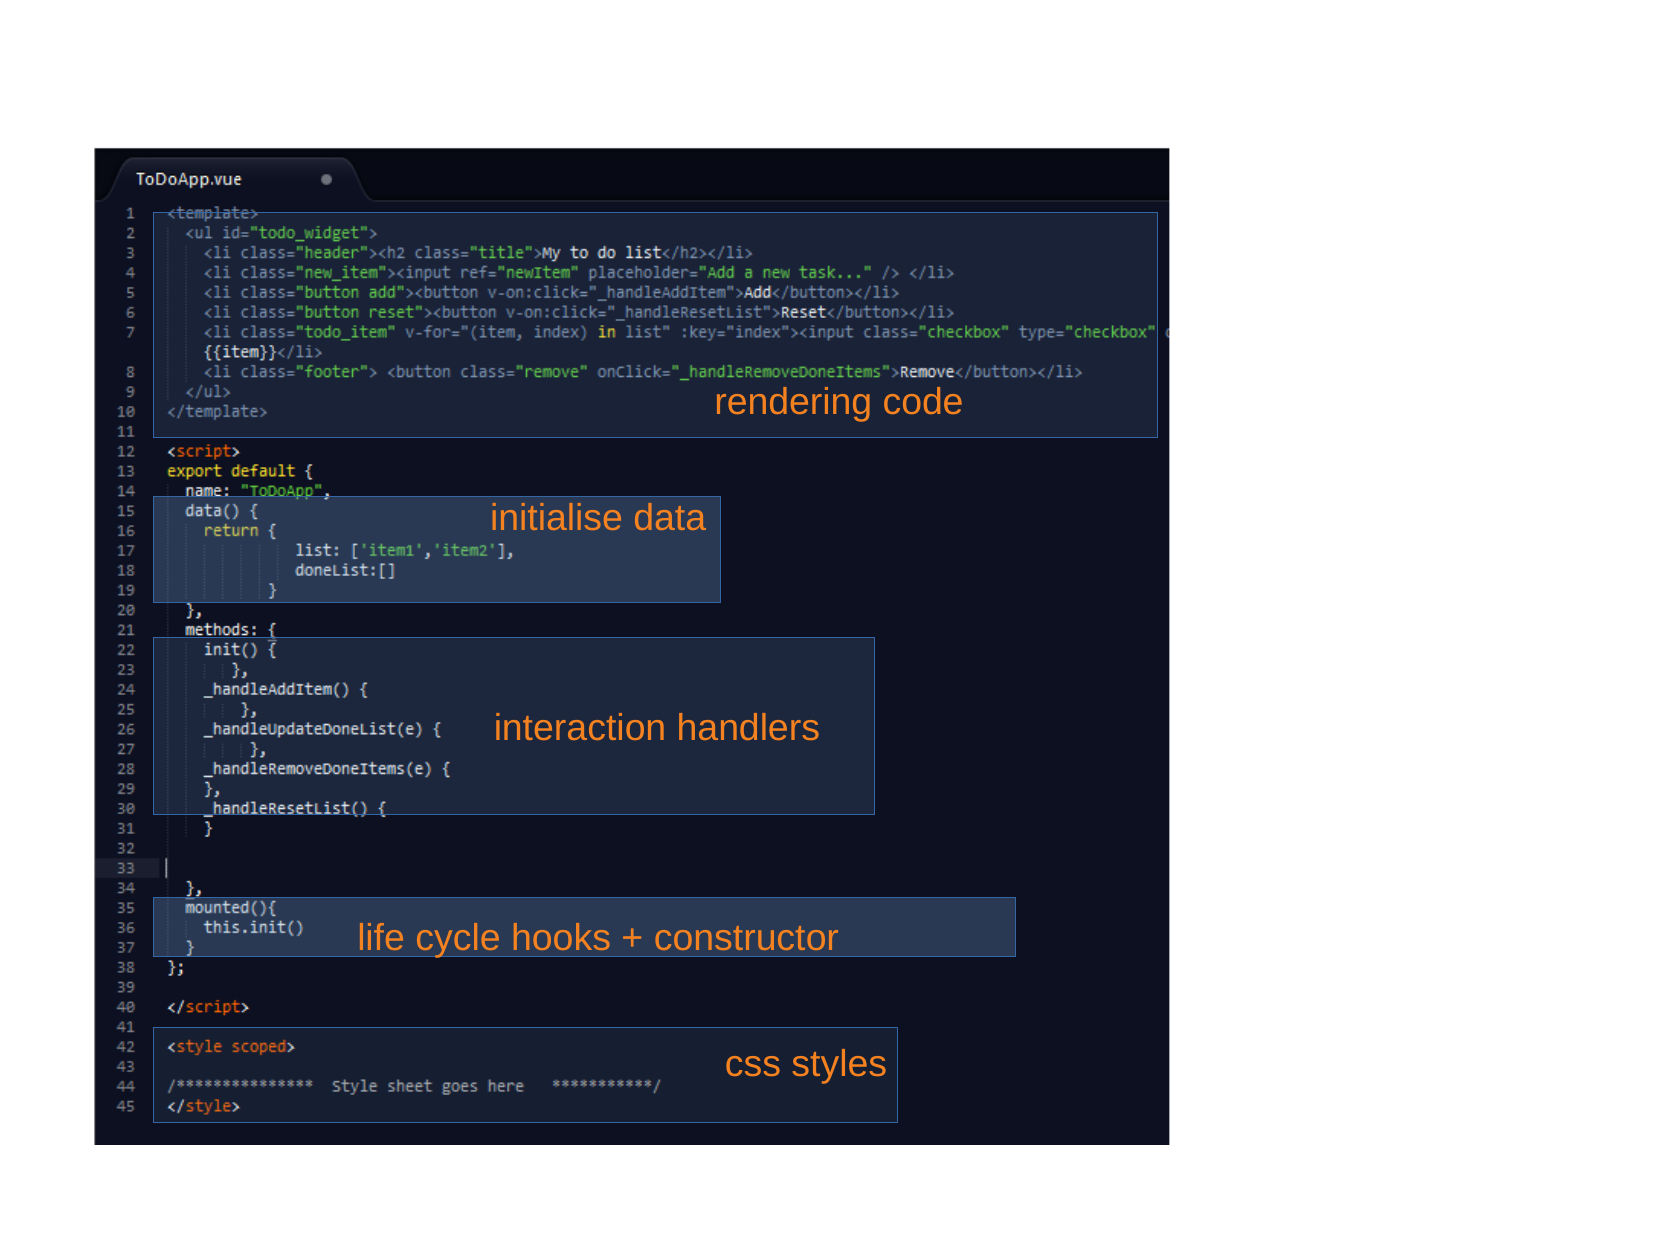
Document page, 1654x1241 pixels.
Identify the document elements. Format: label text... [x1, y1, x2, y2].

text_box [153, 212, 1158, 438]
picture [94, 147, 1170, 1145]
text_box [153, 496, 342, 603]
text_box rendering code initialise data interaction handlers life cycle hooks + constructor css styles [342, 330, 1158, 1099]
text_box [153, 637, 342, 815]
text_box [153, 1027, 898, 1123]
text_box [153, 897, 342, 957]
